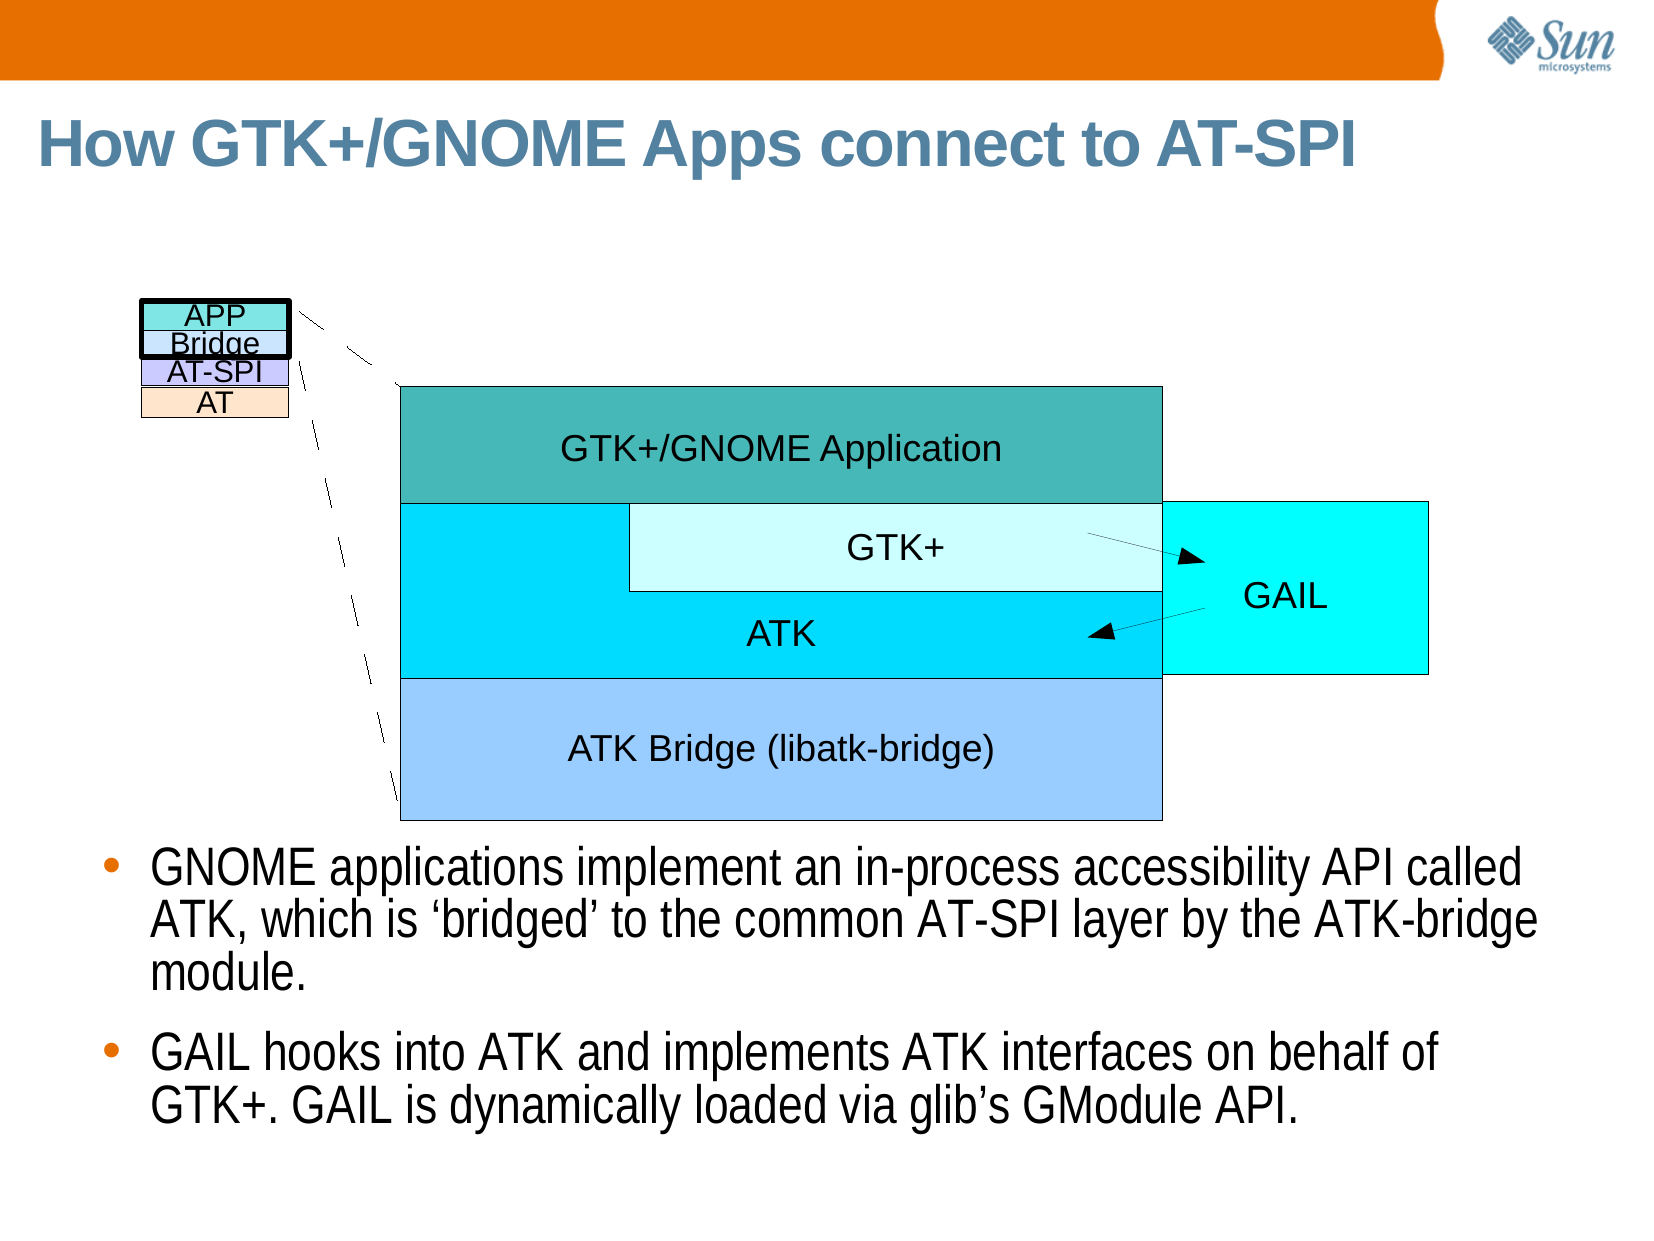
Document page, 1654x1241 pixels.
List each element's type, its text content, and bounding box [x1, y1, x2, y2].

text_box AT [141, 387, 289, 418]
text_box ATK [400, 503, 1163, 679]
text_box APP [191, 307, 198, 317]
picture [0, 0, 1654, 83]
text_box APP [209, 307, 220, 315]
list GNOME applications implement an in-process accessibility API called ATK, which is ‘bridged’ to the common AT-SPI layer by the ATK-bridge module. GAIL hooks into ATK and implements ATK interfaces on behalf of GTK+. GAIL is dynamically loaded via glib’s GModule API. [82, 842, 1571, 1240]
text_box APP [144, 304, 286, 330]
text_box AT-SPI [141, 360, 289, 386]
text_box [1162, 501, 1429, 675]
text_box GTK+ [629, 503, 1162, 592]
text_box Bridge [144, 330, 286, 354]
text_box GAIL [1228, 566, 1356, 644]
text_box ATK Bridge (libatk-bridge) [400, 679, 1163, 821]
title How GTK+/GNOME Apps connect to AT-SPI [37, 112, 1526, 224]
text_box GTK+/GNOME Application [400, 386, 1163, 503]
text_box APP [230, 307, 241, 315]
